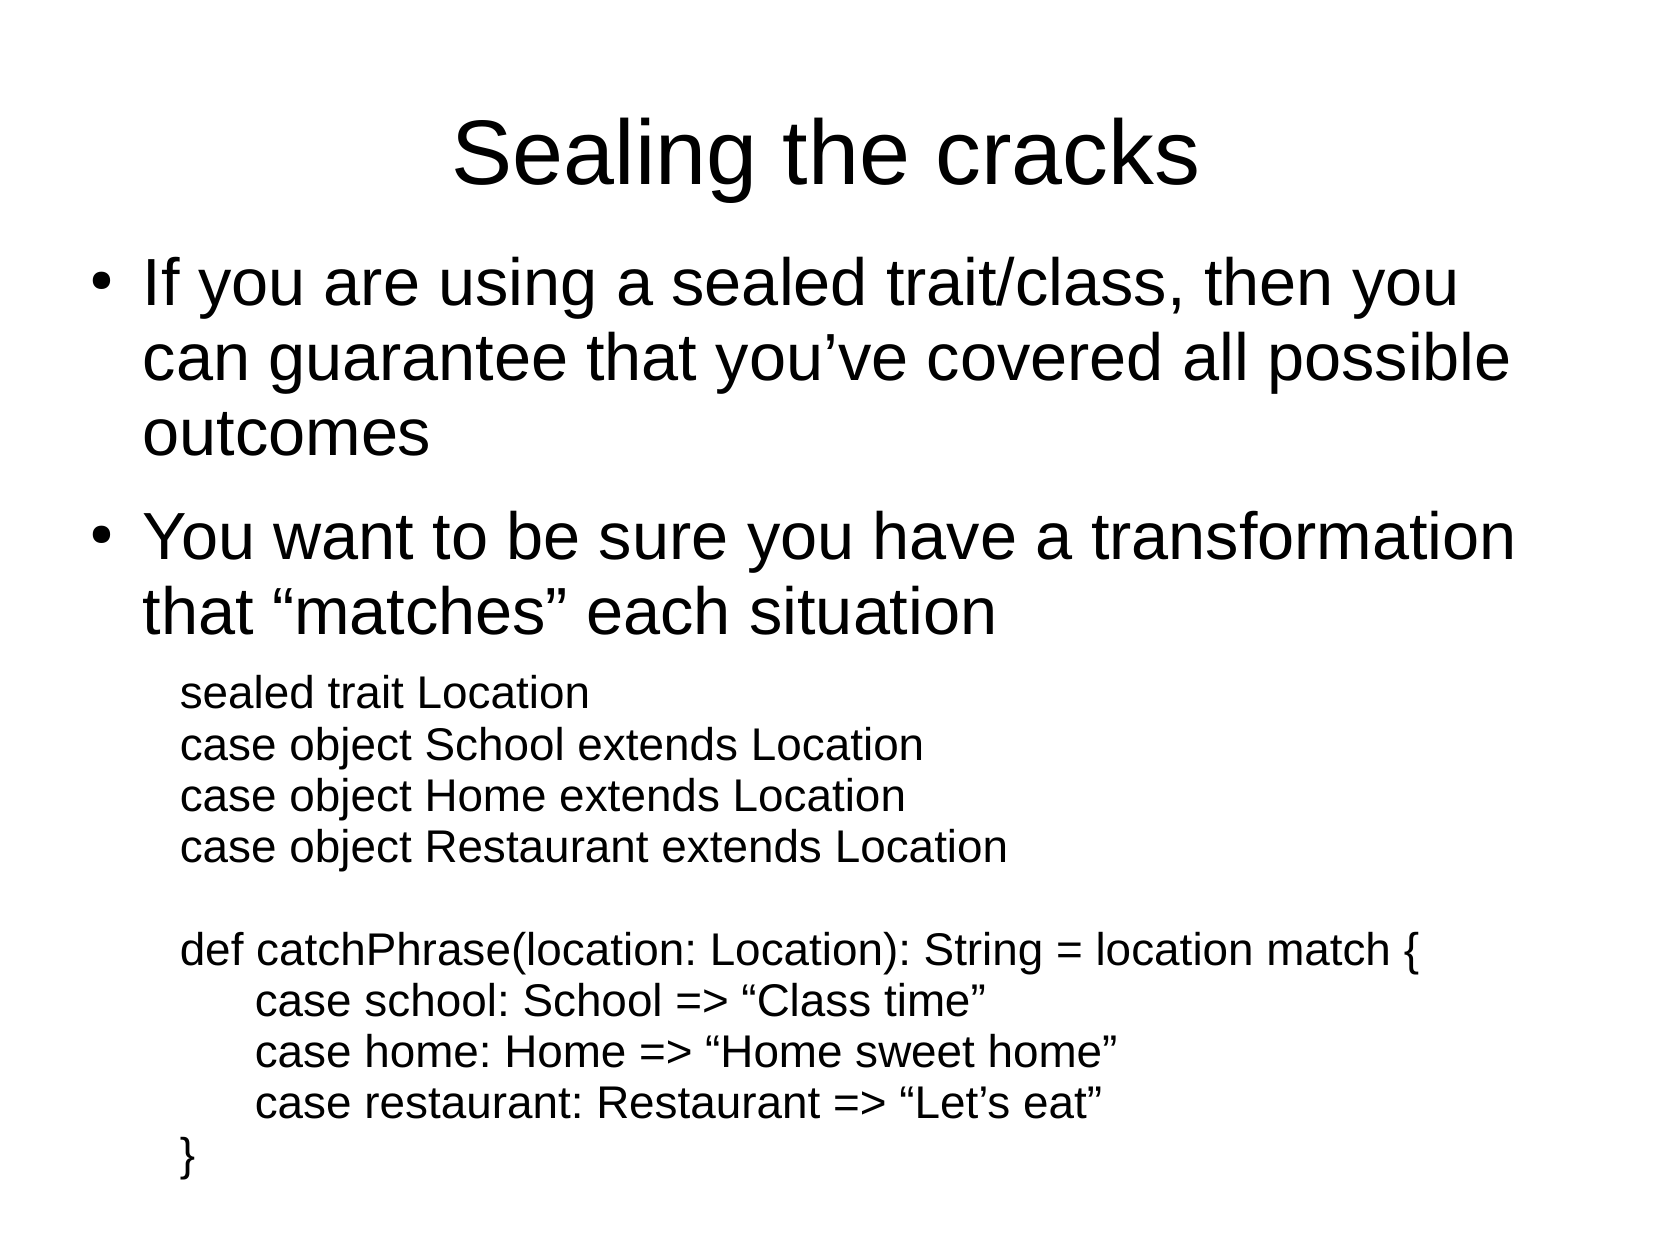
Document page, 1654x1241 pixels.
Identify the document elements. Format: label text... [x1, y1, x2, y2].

list If you are using a sealed trait/class, then you can guarantee that you’ve covered all possible outcomes You want to be sure you have a transformation that “matches” each situation [71, 245, 1561, 676]
text_box sealed trait Location case object School extends Location case object Home extends Location case object Restaurant extends Location def catchPhrase(location: Location): String = location match { case school: School => “Class time” case home: Home => “Home sweet home” case restaurant: Restaurant => “Let’s eat” } [165, 660, 1471, 1188]
title Sealing the cracks [82, 49, 1571, 257]
